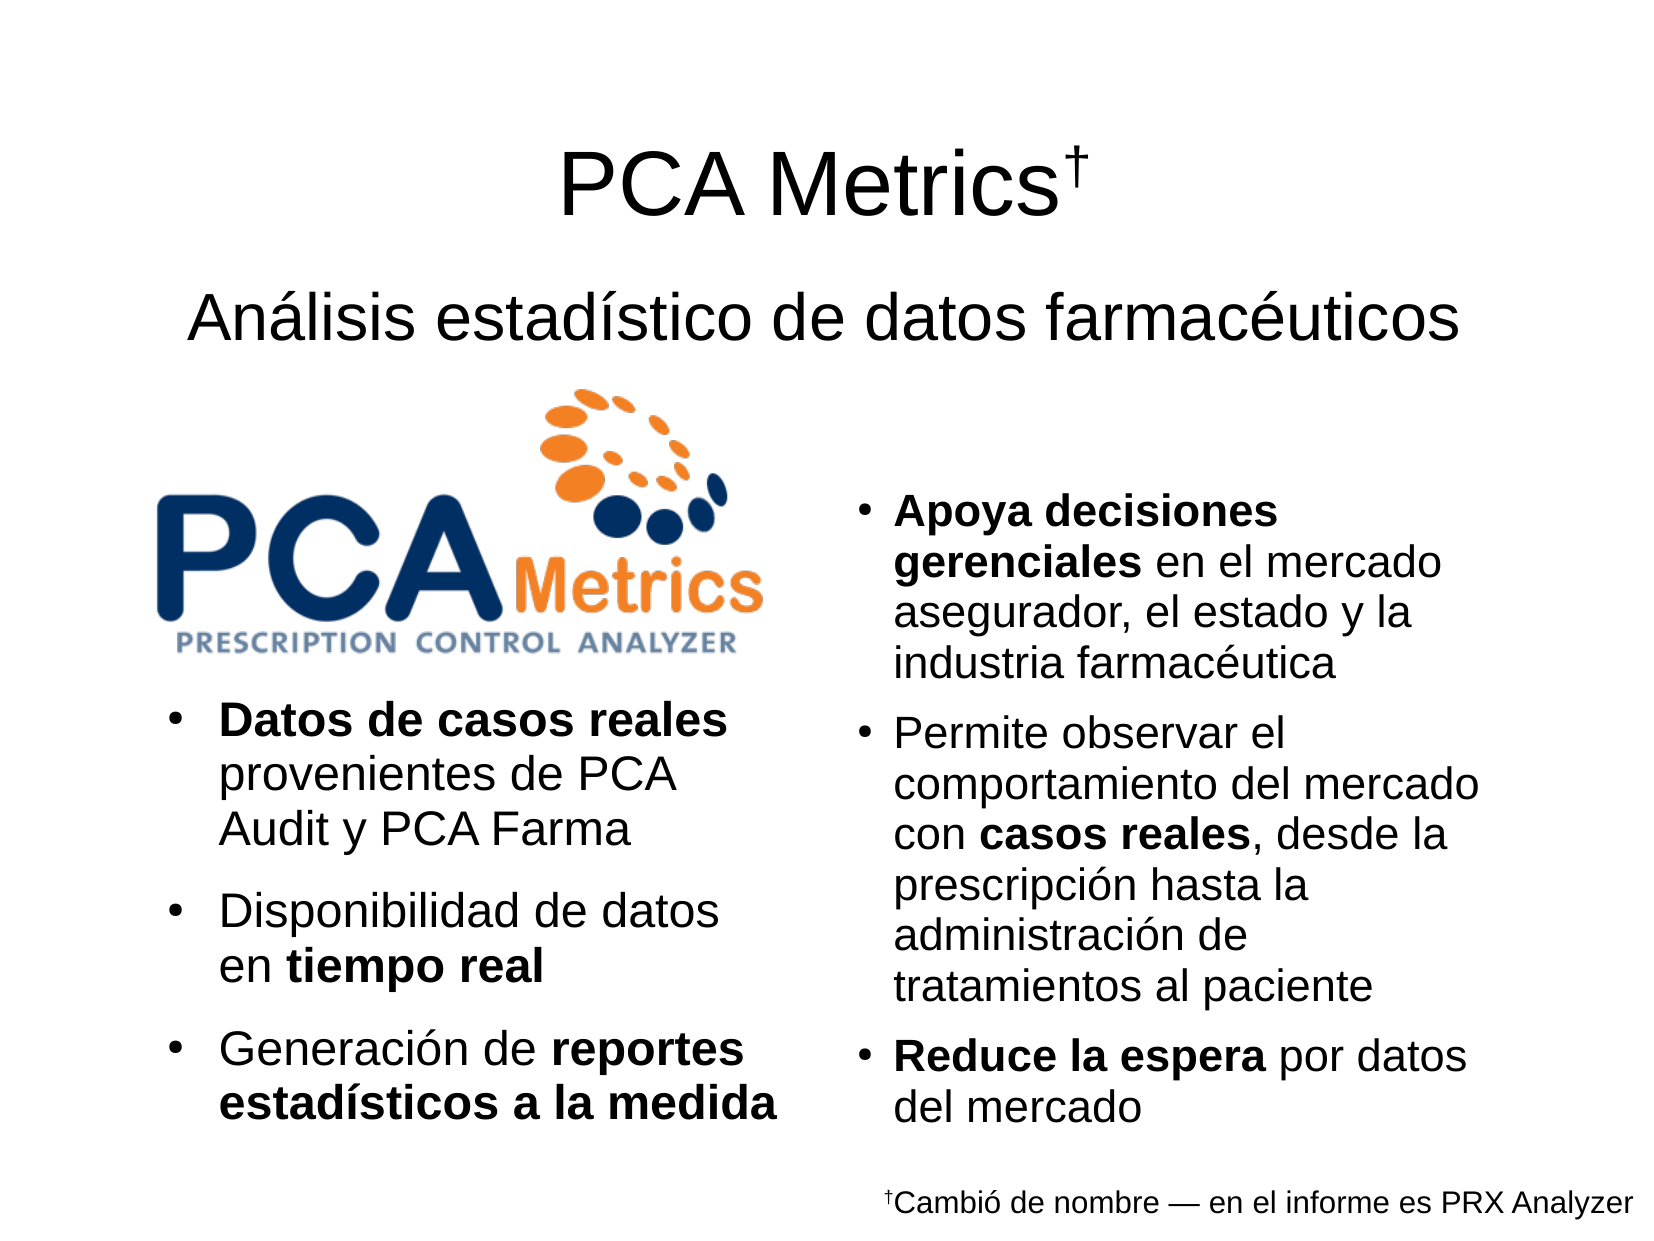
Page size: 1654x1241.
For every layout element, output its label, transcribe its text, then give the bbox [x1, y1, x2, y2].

picture [142, 380, 774, 666]
title PCA Metrics† Análisis estadístico de datos farmacéuticos [80, 161, 1569, 369]
list Apoya decisiones gerenciales en el mercado asegurador, el estado y la industria farmacéutica Permite observar el comportamiento del mercado con casos reales, desde la prescripción hasta la administración de tratamientos al paciente Reduce la espera por datos del mercado [845, 485, 1501, 1146]
list Datos de casos reales provenientes de PCA Audit y PCA Farma Disponibilidad de datos en tiempo real Generación de reportes estadísticos a la medida [150, 692, 782, 1136]
list †Cambió de nombre — en el informe es PRX Analyzer [15, 1185, 1636, 1241]
